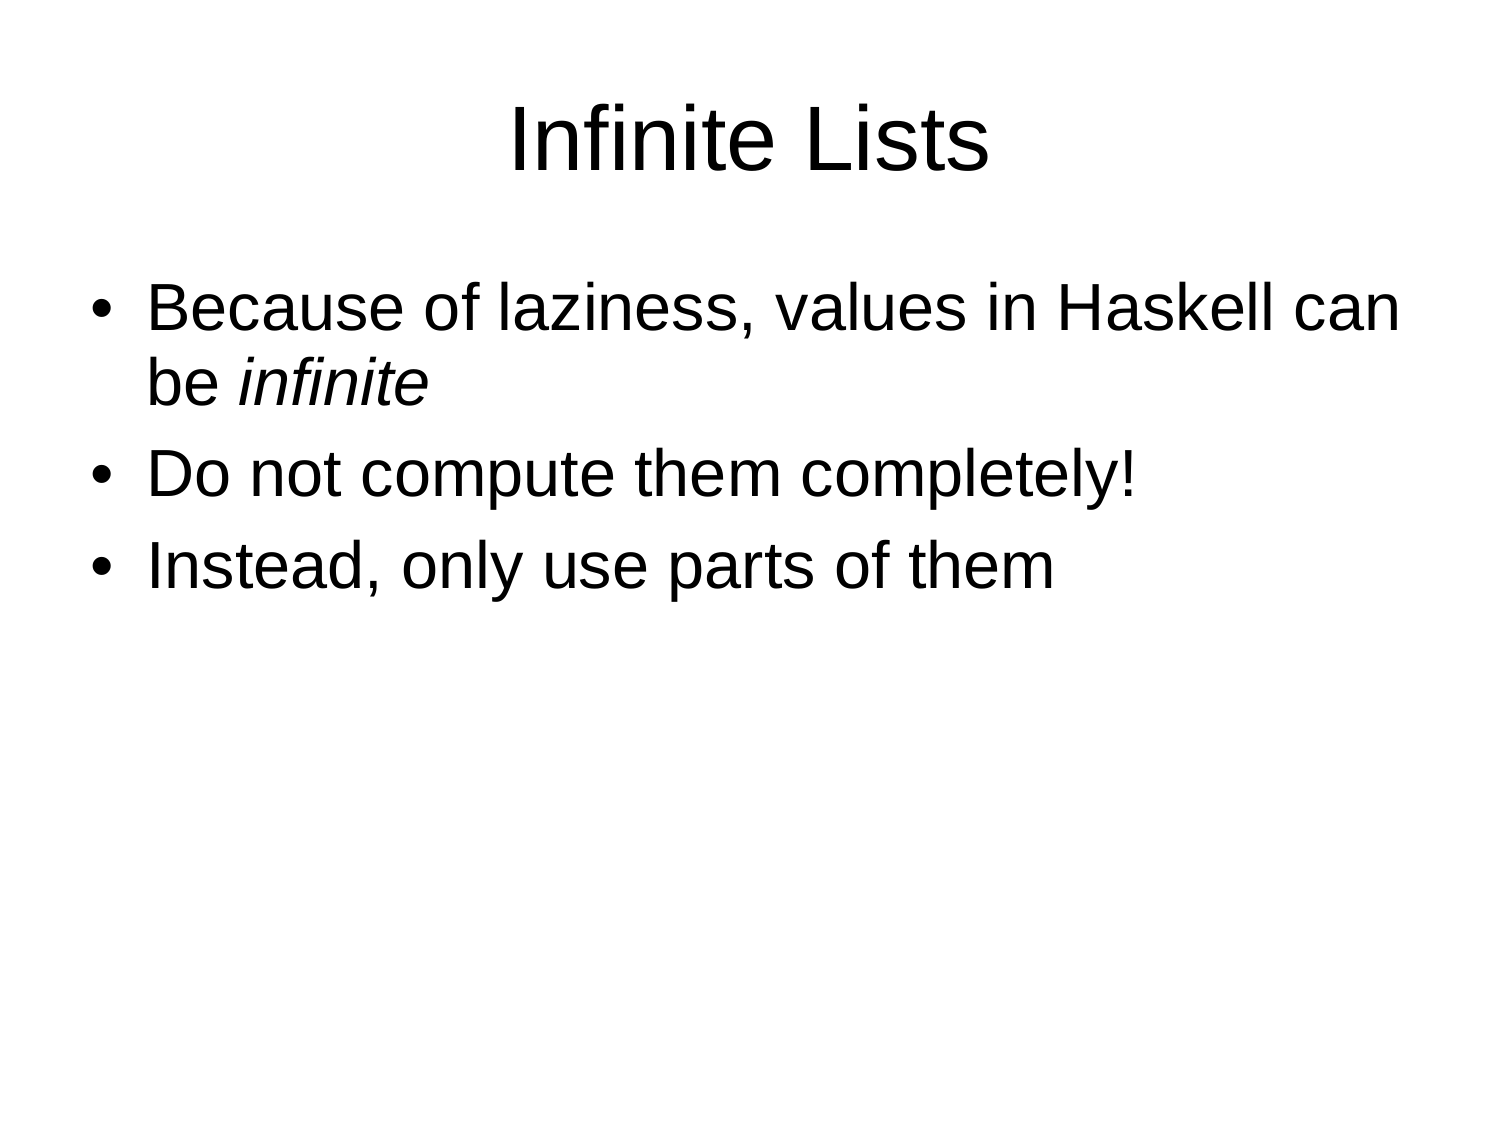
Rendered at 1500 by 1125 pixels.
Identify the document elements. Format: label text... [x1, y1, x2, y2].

list Because of laziness, values in Haskell can be infinite Do not compute them completely! Instead, only use parts of them [75, 262, 1426, 1006]
title Infinite Lists [75, 45, 1426, 233]
